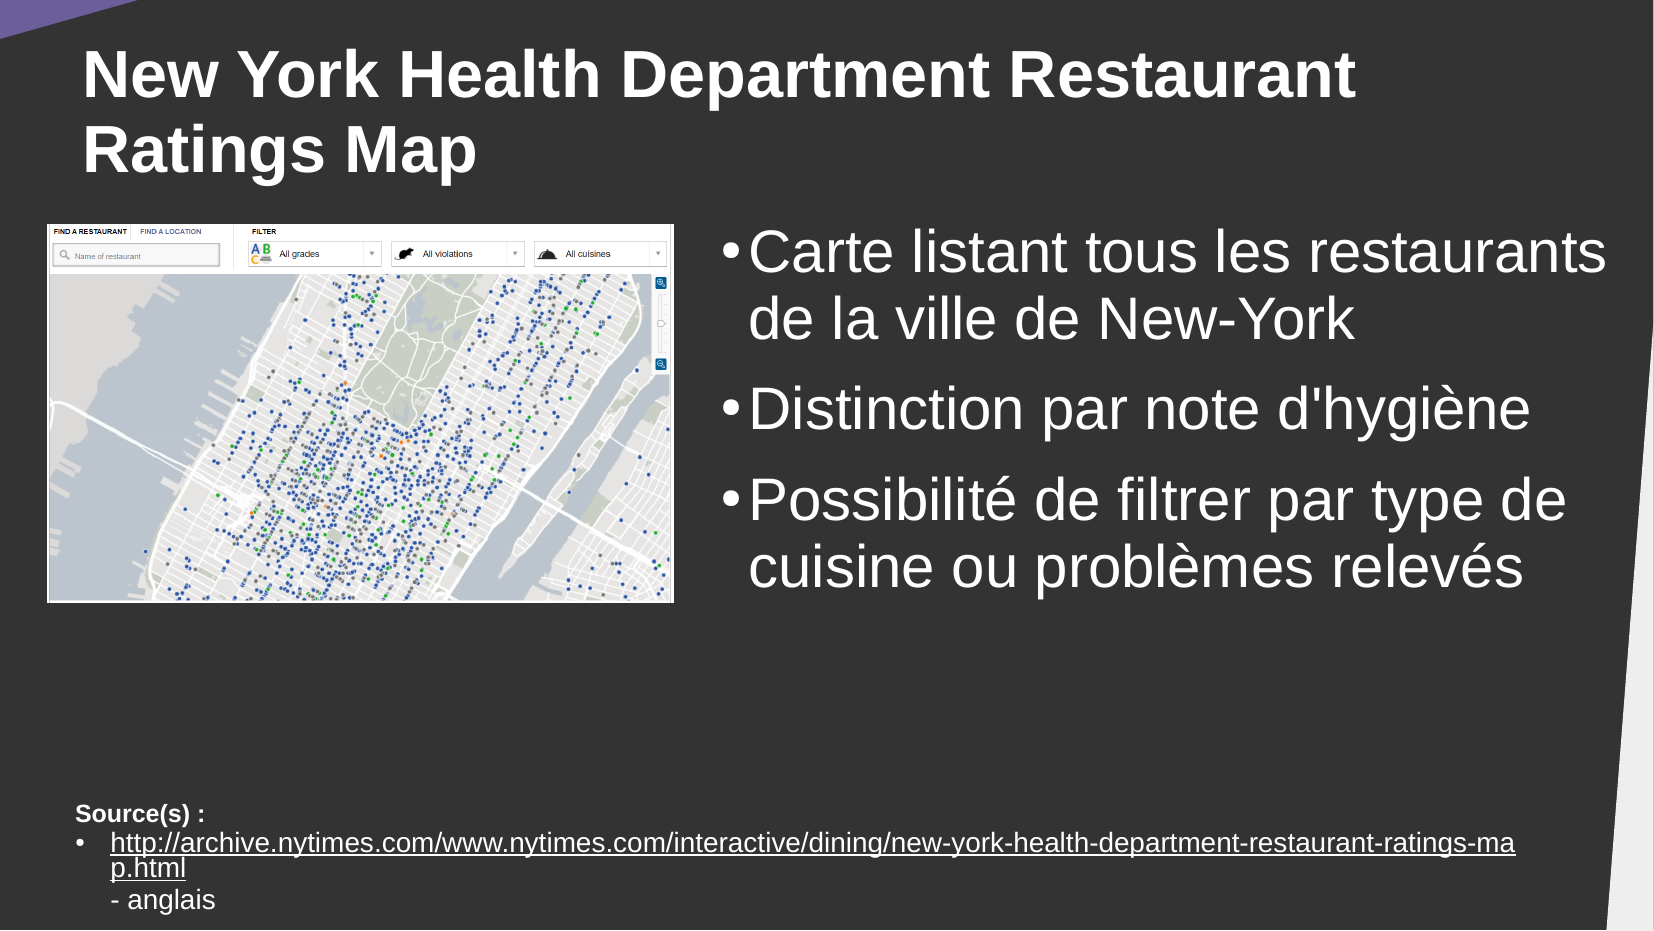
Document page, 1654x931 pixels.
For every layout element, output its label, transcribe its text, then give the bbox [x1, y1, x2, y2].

title New York Health Department Restaurant Ratings Map [82, 37, 1619, 187]
text_box [1606, 315, 1654, 931]
text_box Source(s) : http://archive.nytimes.com/www.nytimes.com/interactive/dining/new-york-health-department-restaurant-ratings-map.html- anglais [60, 791, 1546, 926]
picture [47, 224, 674, 603]
text_box [0, 0, 138, 39]
list Carte listant tous les restaurants de la ville de New-York Distinction par note d'hygiène Possibilité de filtrer par type de cuisine ou problèmes relevés [720, 218, 1619, 650]
